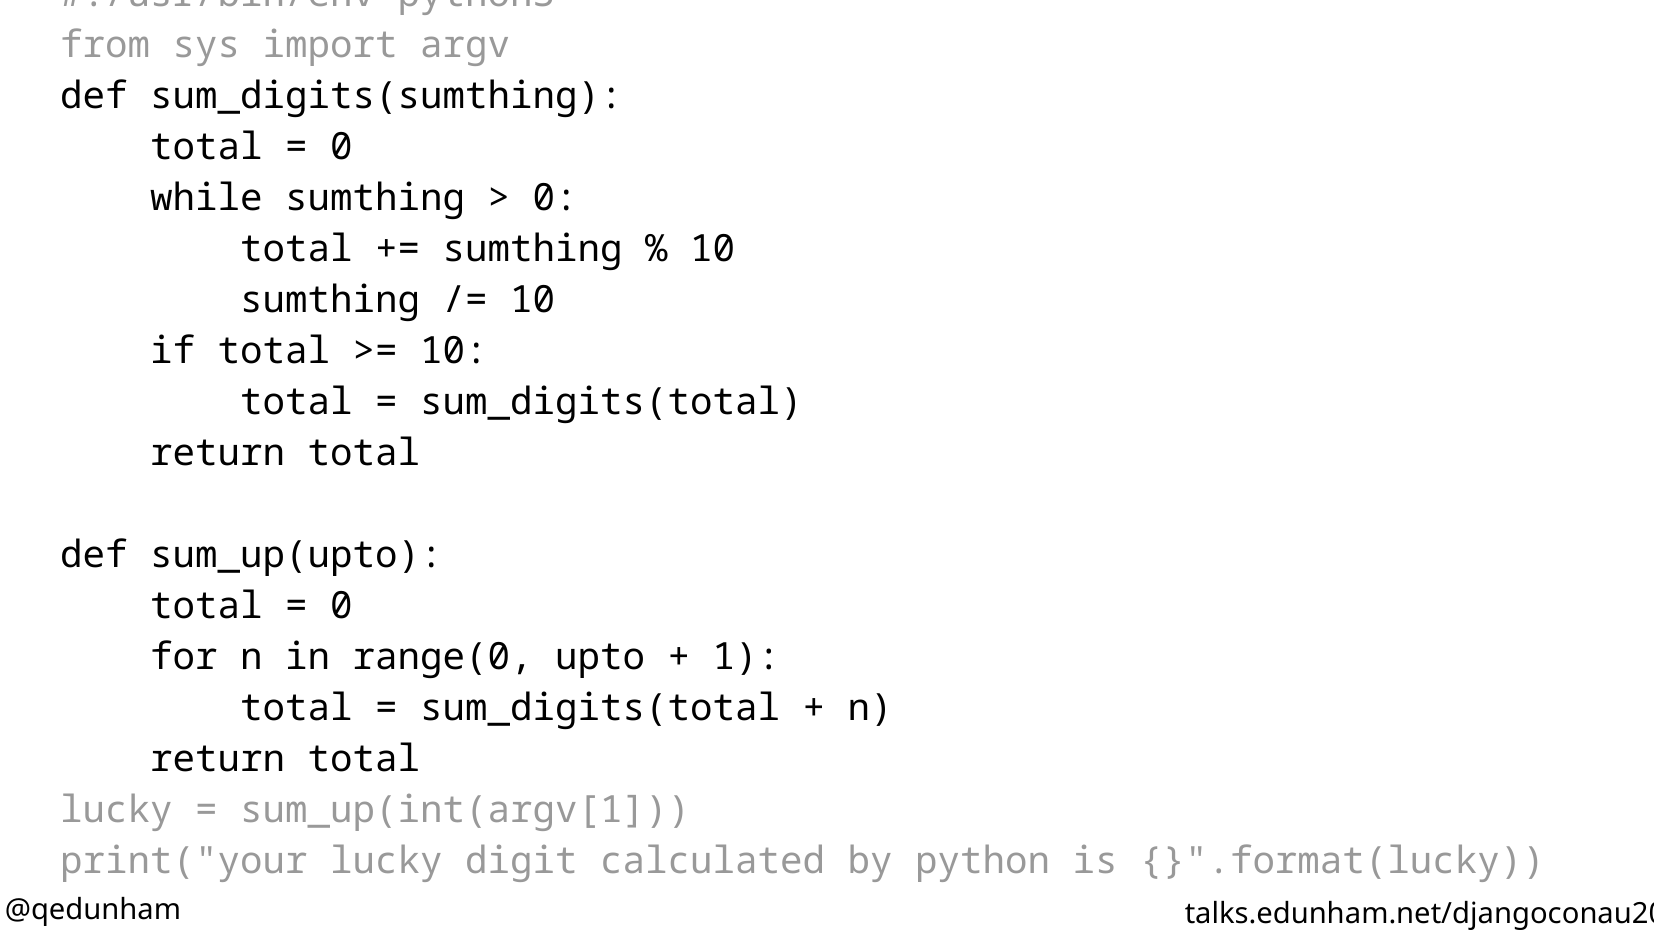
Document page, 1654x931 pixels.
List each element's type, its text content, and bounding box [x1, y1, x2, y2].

subtitle #!/usr/bin/env python3 from sys import argv def sum_digits(sumthing): total = 0 while sumthing > 0: total += sumthing % 10 sumthing /= 10 if total >= 10: total = sum_digits(total) return total def sum_up(upto): total = 0 for n in range(0, upto + 1): total = sum_digits(total + n) return total lucky = sum_up(int(argv[1])) print("your lucky digit calculated by python is {}".format(lucky)) [60, 47, 1549, 856]
